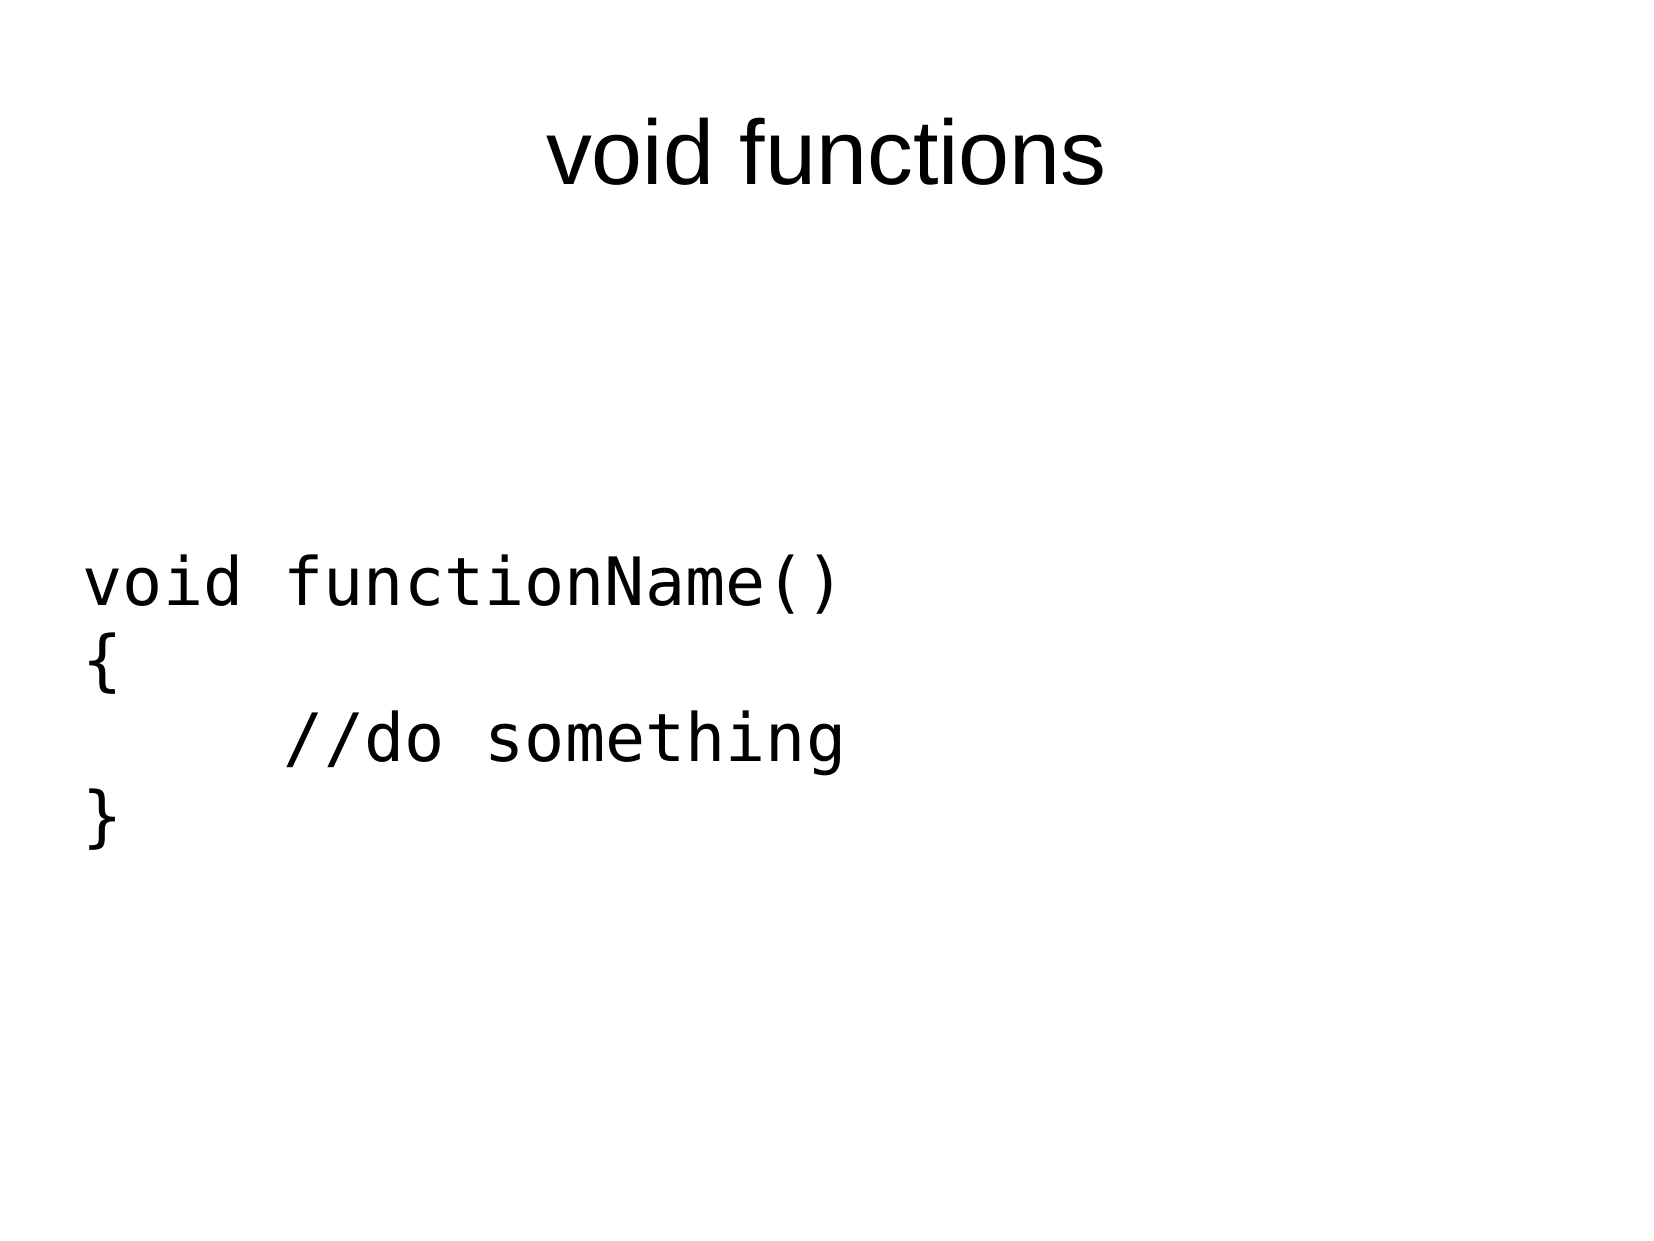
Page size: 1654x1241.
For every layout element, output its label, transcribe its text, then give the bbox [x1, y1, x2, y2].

subtitle void functionName() { //do something } [82, 290, 1571, 1109]
title void functions [82, 49, 1571, 257]
